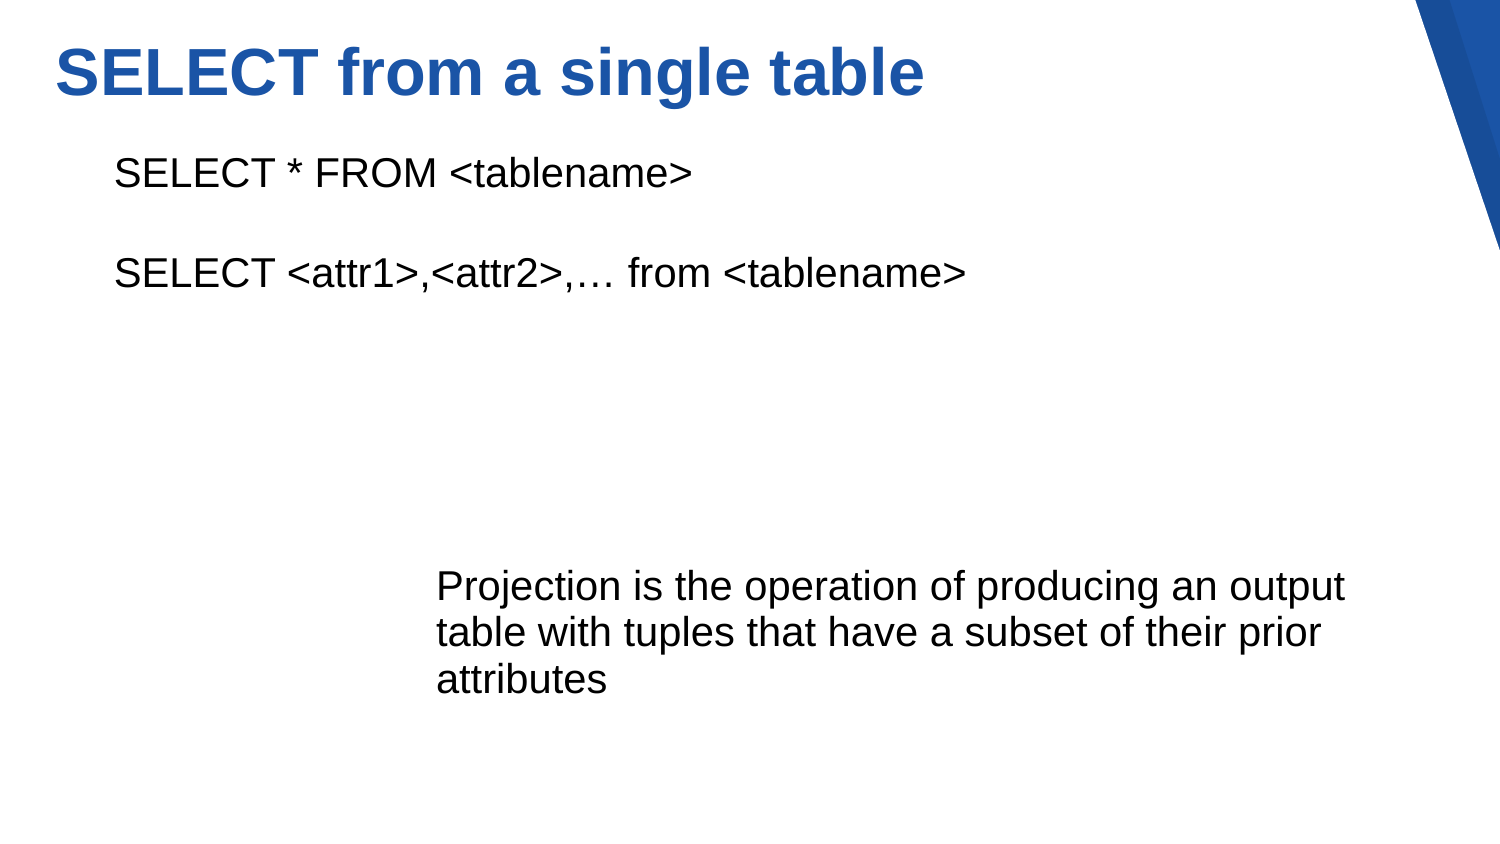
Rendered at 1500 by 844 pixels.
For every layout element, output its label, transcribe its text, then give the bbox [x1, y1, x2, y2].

list SELECT * FROM <tablename> SELECT <attr1>,<attr2>,… from <tablename> [27, 130, 1441, 406]
title SELECT from a single table [40, 56, 1231, 124]
text_box Projection is the operation of producing an output table with tuples that have a subset of their prior attributes [421, 555, 1441, 711]
